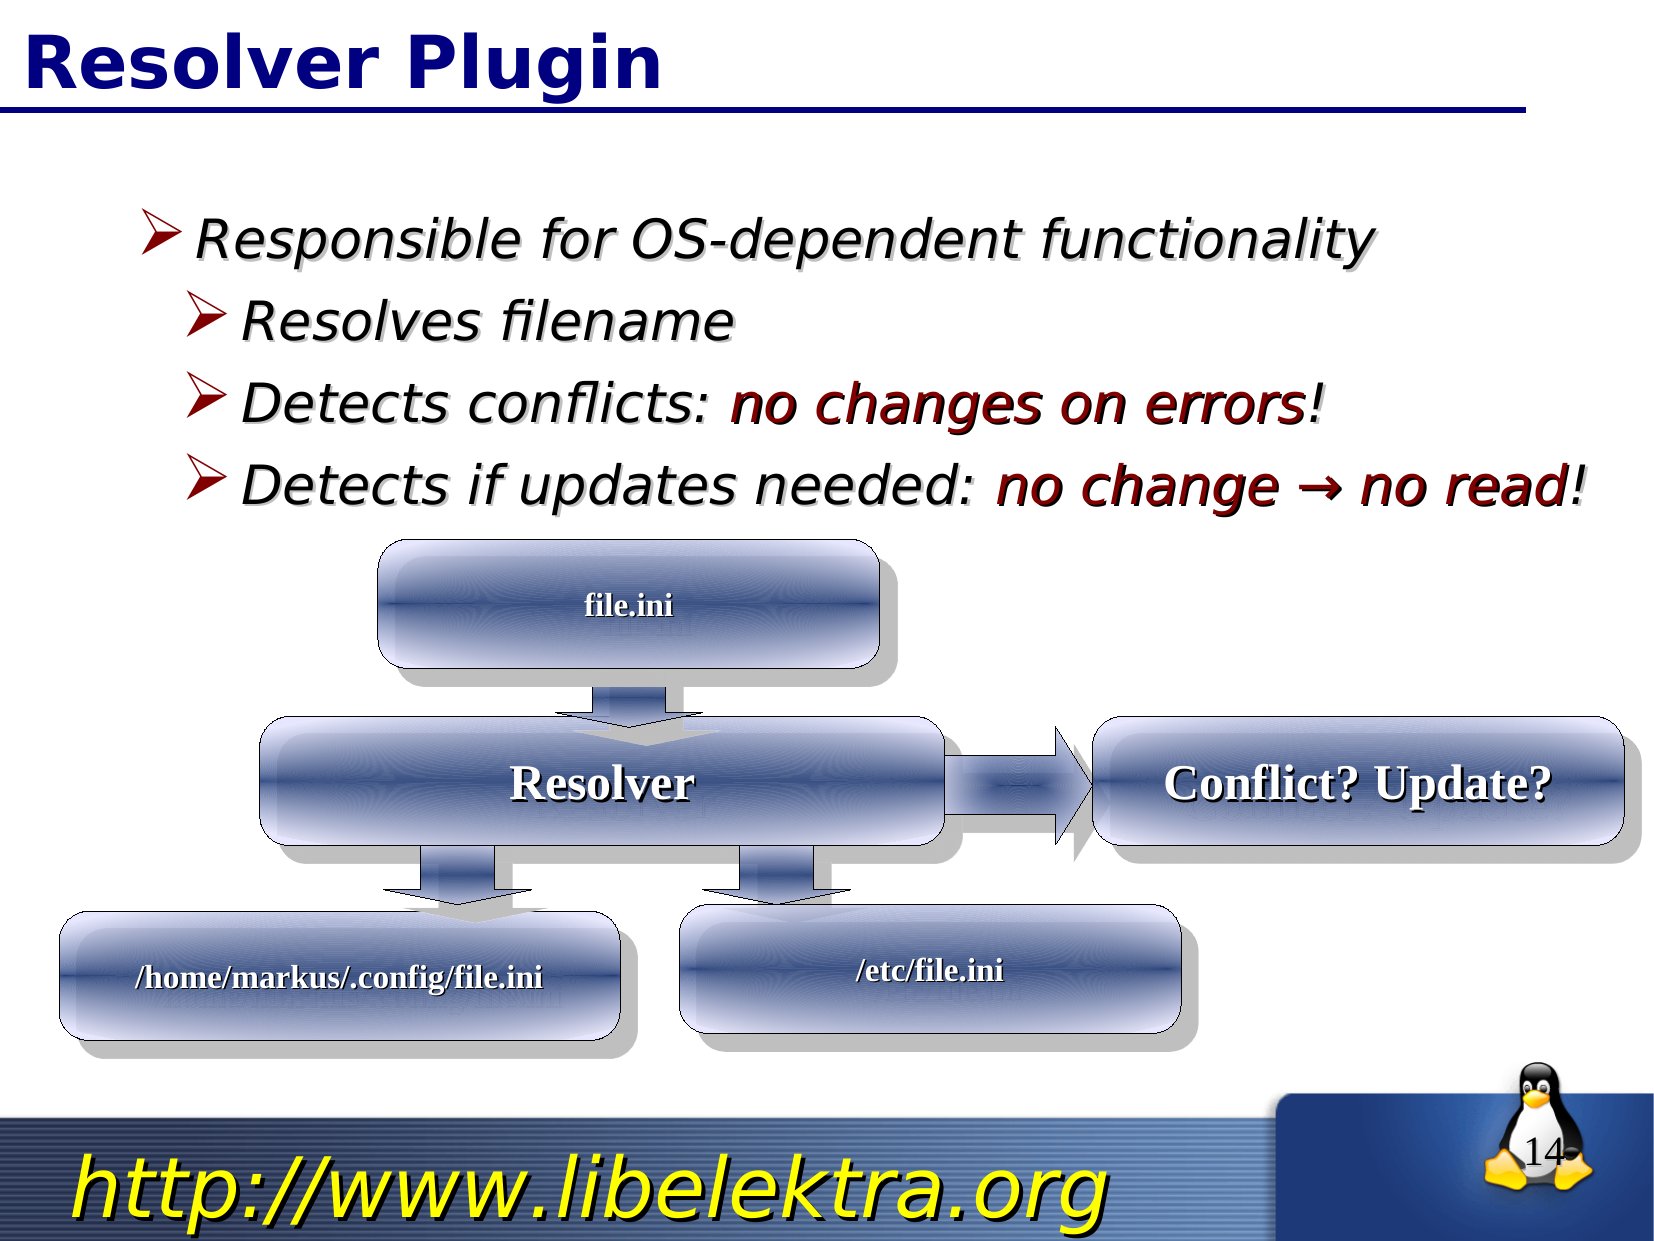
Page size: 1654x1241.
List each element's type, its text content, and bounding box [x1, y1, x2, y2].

text_box /etc/file.ini [679, 904, 1182, 1034]
text_box <Nummer> [1370, 1122, 1566, 1178]
text_box [555, 669, 703, 728]
text_box [702, 845, 851, 904]
text_box [944, 726, 1092, 845]
text_box Resolver [259, 716, 945, 846]
text_box Conflict? Update? [1092, 716, 1625, 846]
list Responsible for OS-dependent functionality Resolves filename Detects conflicts: no changes on errors! Detects if updates needed: no change → no read! [121, 196, 1614, 562]
picture [0, 1061, 1654, 1241]
text_box file.ini [377, 539, 880, 669]
text_box Resolver Plugin [22, 14, 1611, 111]
text_box [383, 845, 532, 905]
text_box /home/markus/.config/file.ini [59, 911, 621, 1041]
